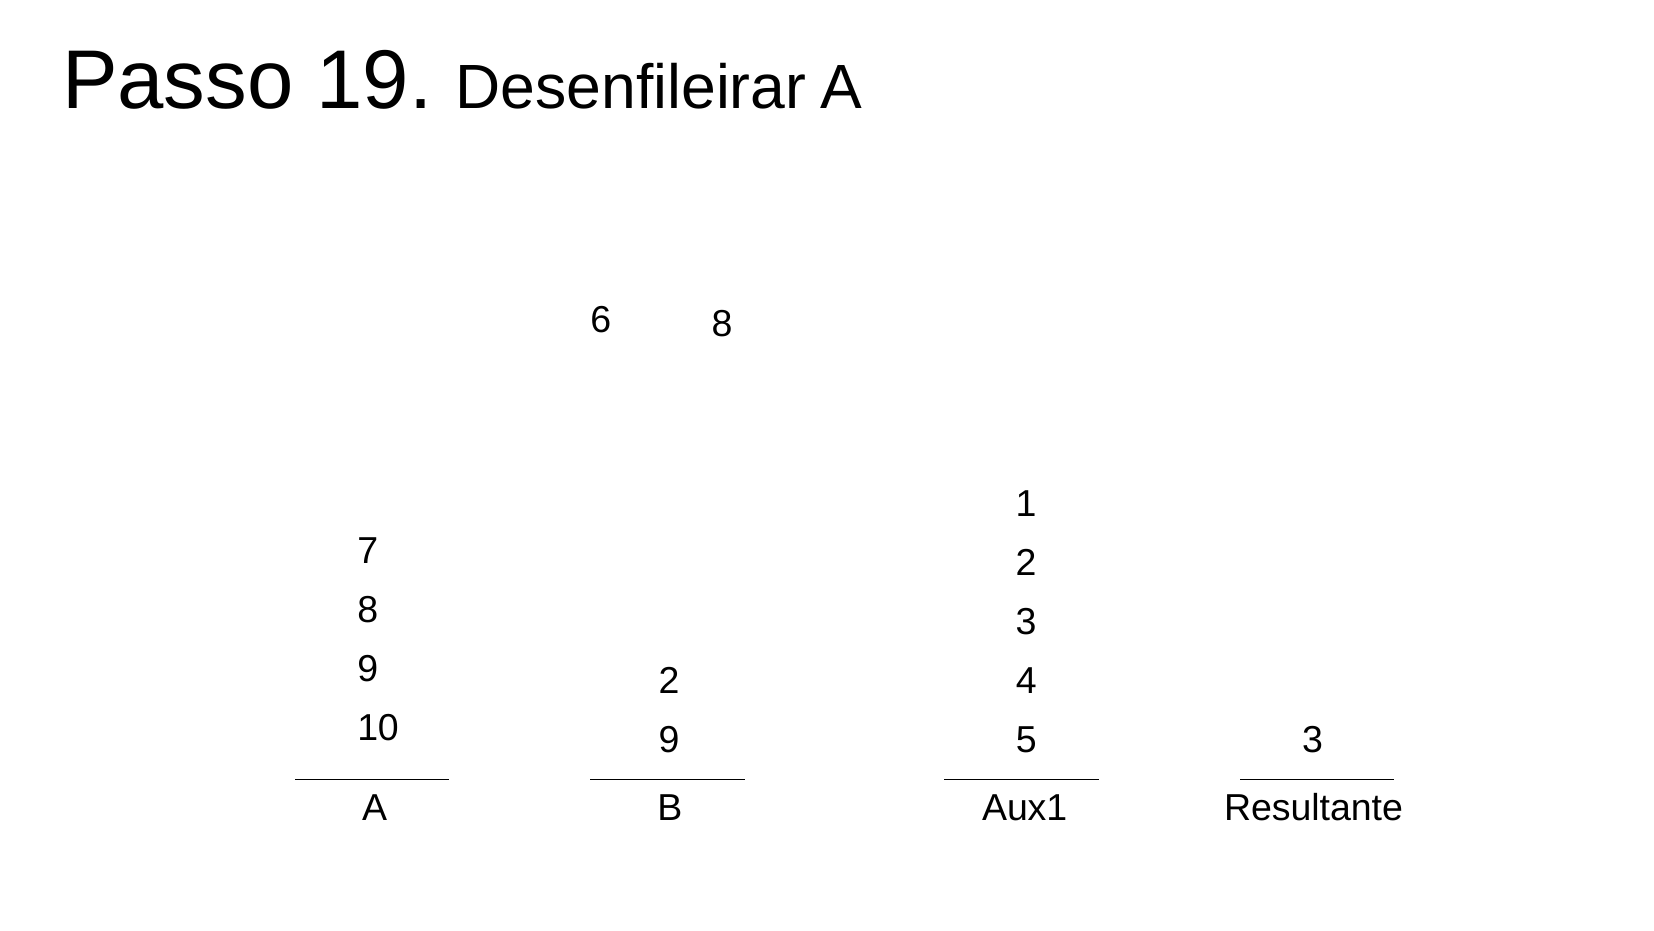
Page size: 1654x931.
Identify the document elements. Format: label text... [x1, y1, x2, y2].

text_box A [347, 779, 508, 837]
text_box Aux1 [967, 780, 1083, 837]
text_box 8 [342, 580, 393, 638]
text_box Resultante [1209, 779, 1418, 837]
text_box 9 [643, 710, 695, 768]
text_box 2 [1000, 533, 1052, 591]
text_box 4 [1000, 651, 1052, 709]
text_box 7 [342, 521, 393, 579]
text_box 1 [1000, 474, 1052, 532]
text_box 10 [342, 699, 426, 756]
text_box Passo 19. Desenfileirar A [47, 25, 1607, 274]
text_box 3 [1287, 710, 1338, 768]
text_box 2 [643, 651, 695, 709]
text_box 3 [1000, 592, 1052, 650]
text_box 6 [575, 291, 626, 349]
text_box 8 [696, 295, 748, 353]
text_box 5 [1001, 710, 1052, 768]
text_box 9 [342, 640, 393, 697]
text_box B [642, 780, 698, 837]
